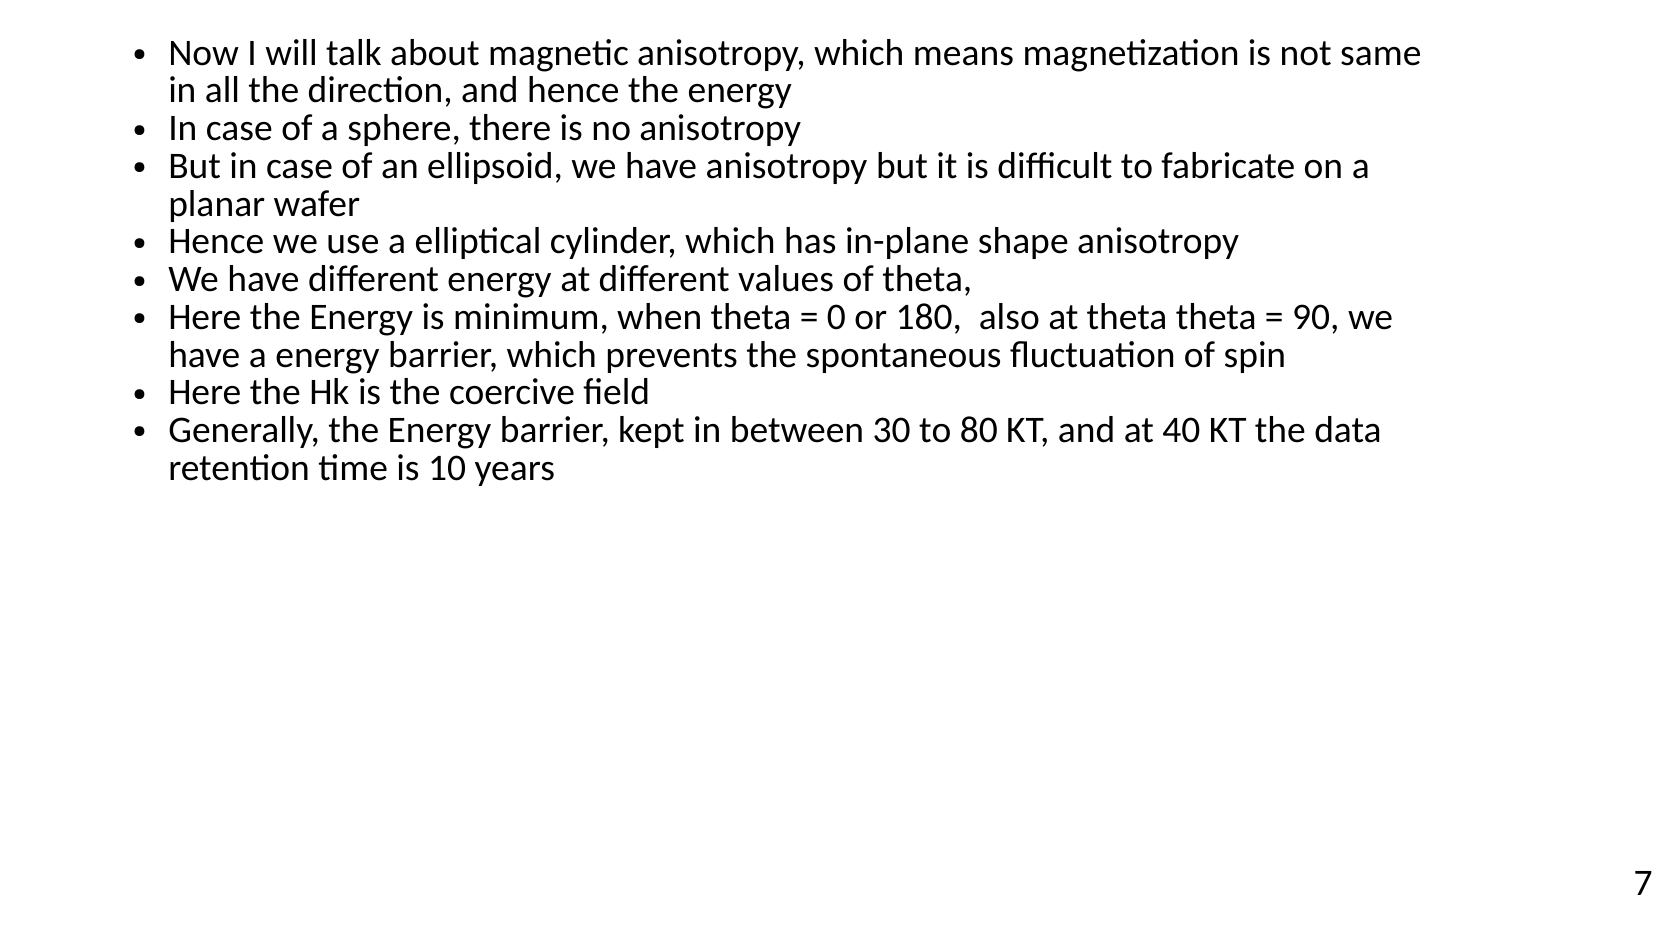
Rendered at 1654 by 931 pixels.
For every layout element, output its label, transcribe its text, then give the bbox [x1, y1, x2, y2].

text_box Now I will talk about magnetic anisotropy, which means magnetization is not same in all the direction, and hence the energy In case of a sphere, there is no anisotropy But in case of an ellipsoid, we have anisotropy but it is difficult to fabricate on a planar wafer Hence we use a elliptical cylinder, which has in-plane shape anisotropy We have different energy at different values of theta, Here the Energy is minimum, when theta = 0 or 180, also at theta theta = 90, we have a energy barrier, which prevents the spontaneous fluctuation of spin Here the Hk is the coercive field Generally, the Energy barrier, kept in between 30 to 80 KT, and at 40 KT the data retention time is 10 years [118, 29, 1447, 686]
text_box <number> [1479, 860, 1654, 931]
